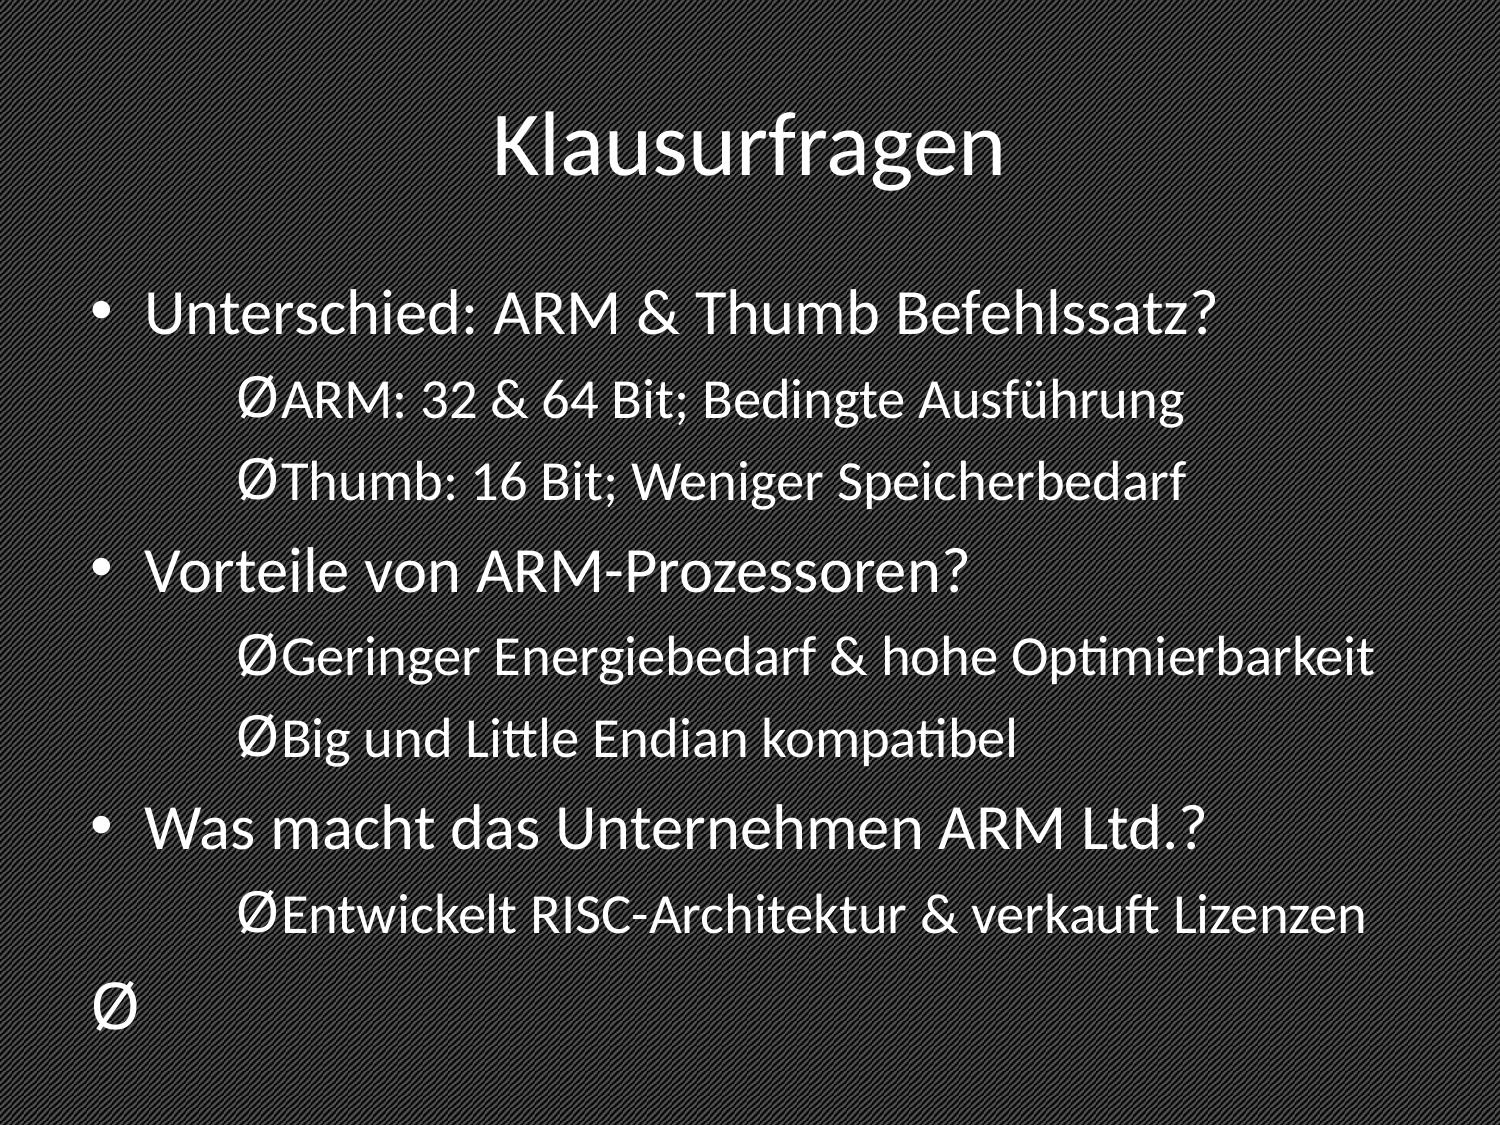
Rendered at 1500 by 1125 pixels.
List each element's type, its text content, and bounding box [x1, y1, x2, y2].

title Klausurfragen [75, 45, 1426, 233]
list Unterschied: ARM & Thumb Befehlssatz? ARM: 32 & 64 Bit; Bedingte Ausführung Thumb: 16 Bit; Weniger Speicherbedarf Vorteile von ARM-Prozessoren? Geringer Energiebedarf & hohe Optimierbarkeit Big und Little Endian kompatibel Was macht das Unternehmen ARM Ltd.? Entwickelt RISC-Architektur & verkauft Lizenzen [75, 262, 1426, 1005]
